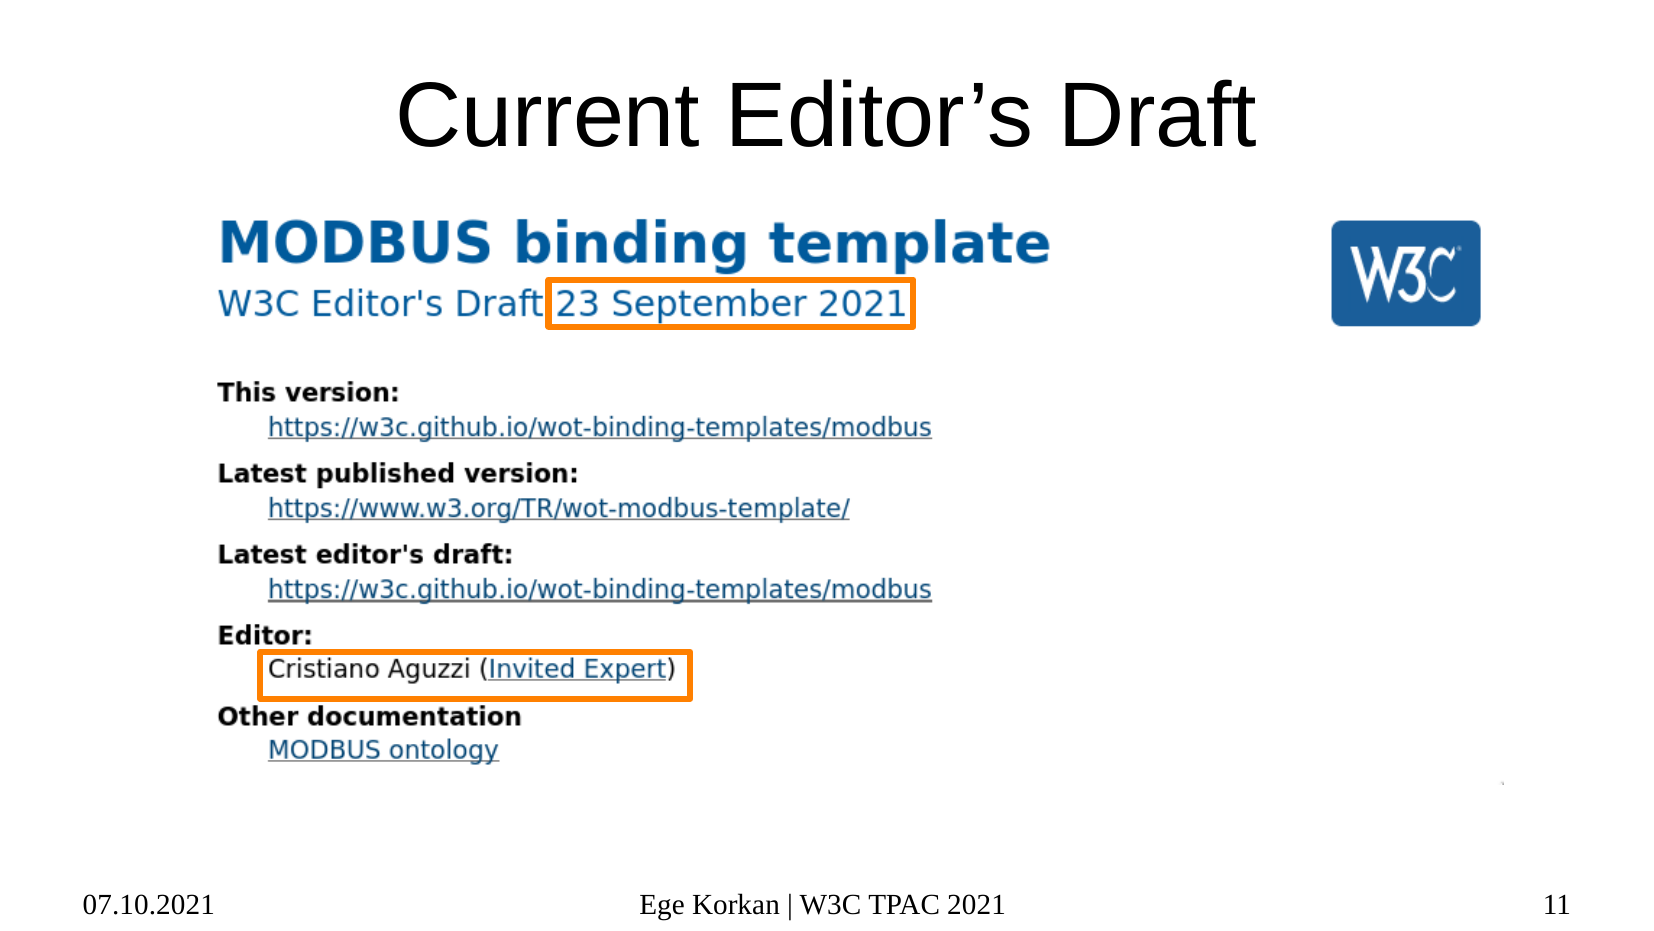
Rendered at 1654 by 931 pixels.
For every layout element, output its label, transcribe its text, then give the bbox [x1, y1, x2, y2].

title Current Editor’s Draft [82, 37, 1571, 193]
text_box [548, 279, 914, 327]
text_box [260, 651, 691, 699]
picture [177, 202, 1504, 786]
